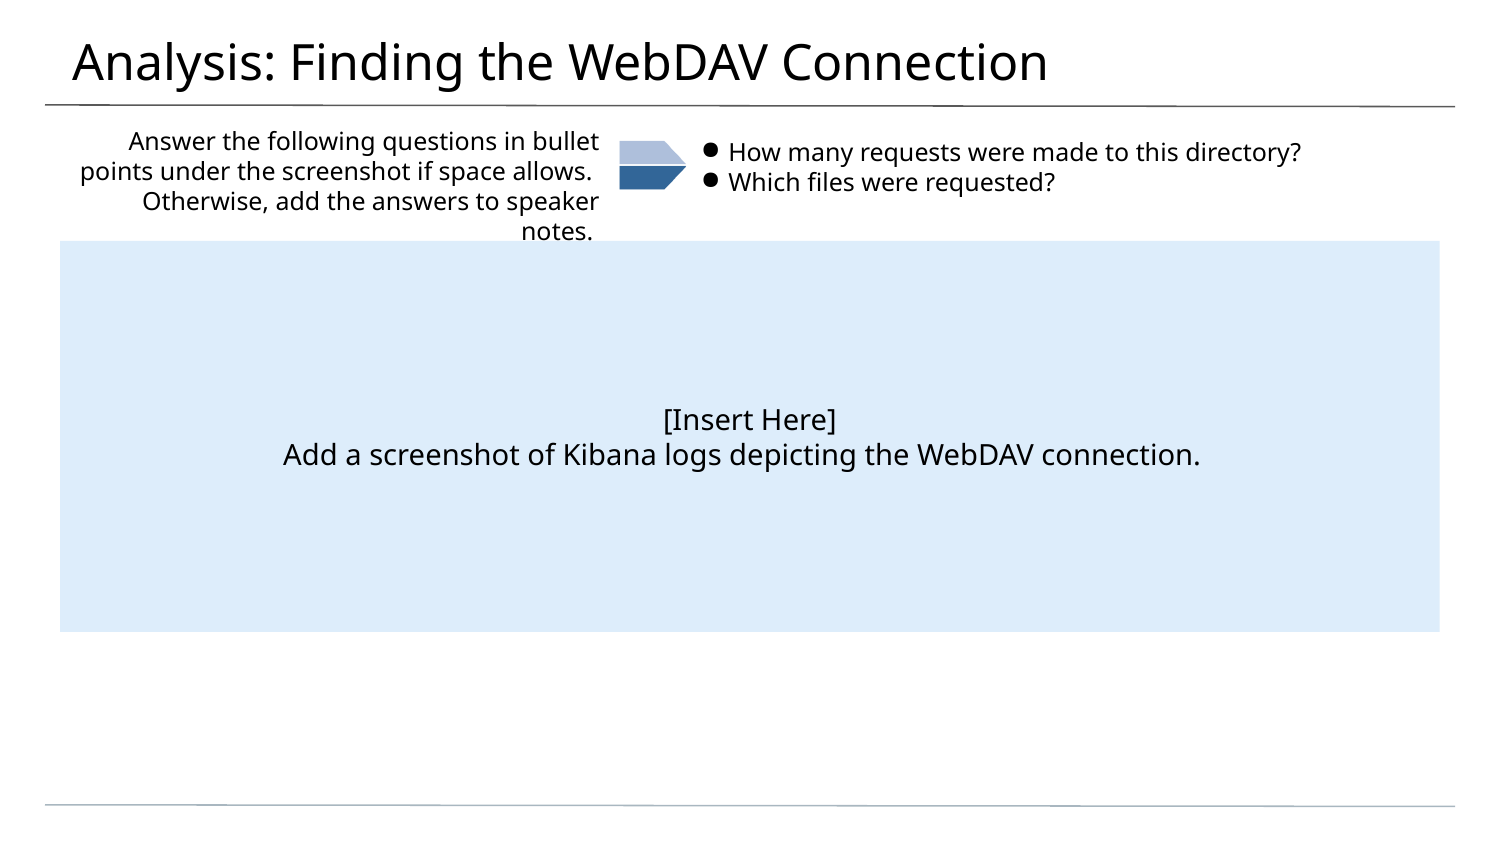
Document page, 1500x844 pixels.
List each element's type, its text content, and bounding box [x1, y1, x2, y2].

subtitle Answer the following questions in bullet points under the screenshot if space allows. Otherwise, add the answers to speaker notes. [0, 110, 675, 320]
subtitle How many requests were made to this directory? Which files were requested? [600, 121, 1500, 281]
picture [617, 136, 687, 192]
title Analysis: Finding the WebDAV Connection [0, 0, 1500, 88]
text_box [Insert Here] Add a screenshot of Kibana logs depicting the WebDAV connection. [60, 240, 1440, 632]
